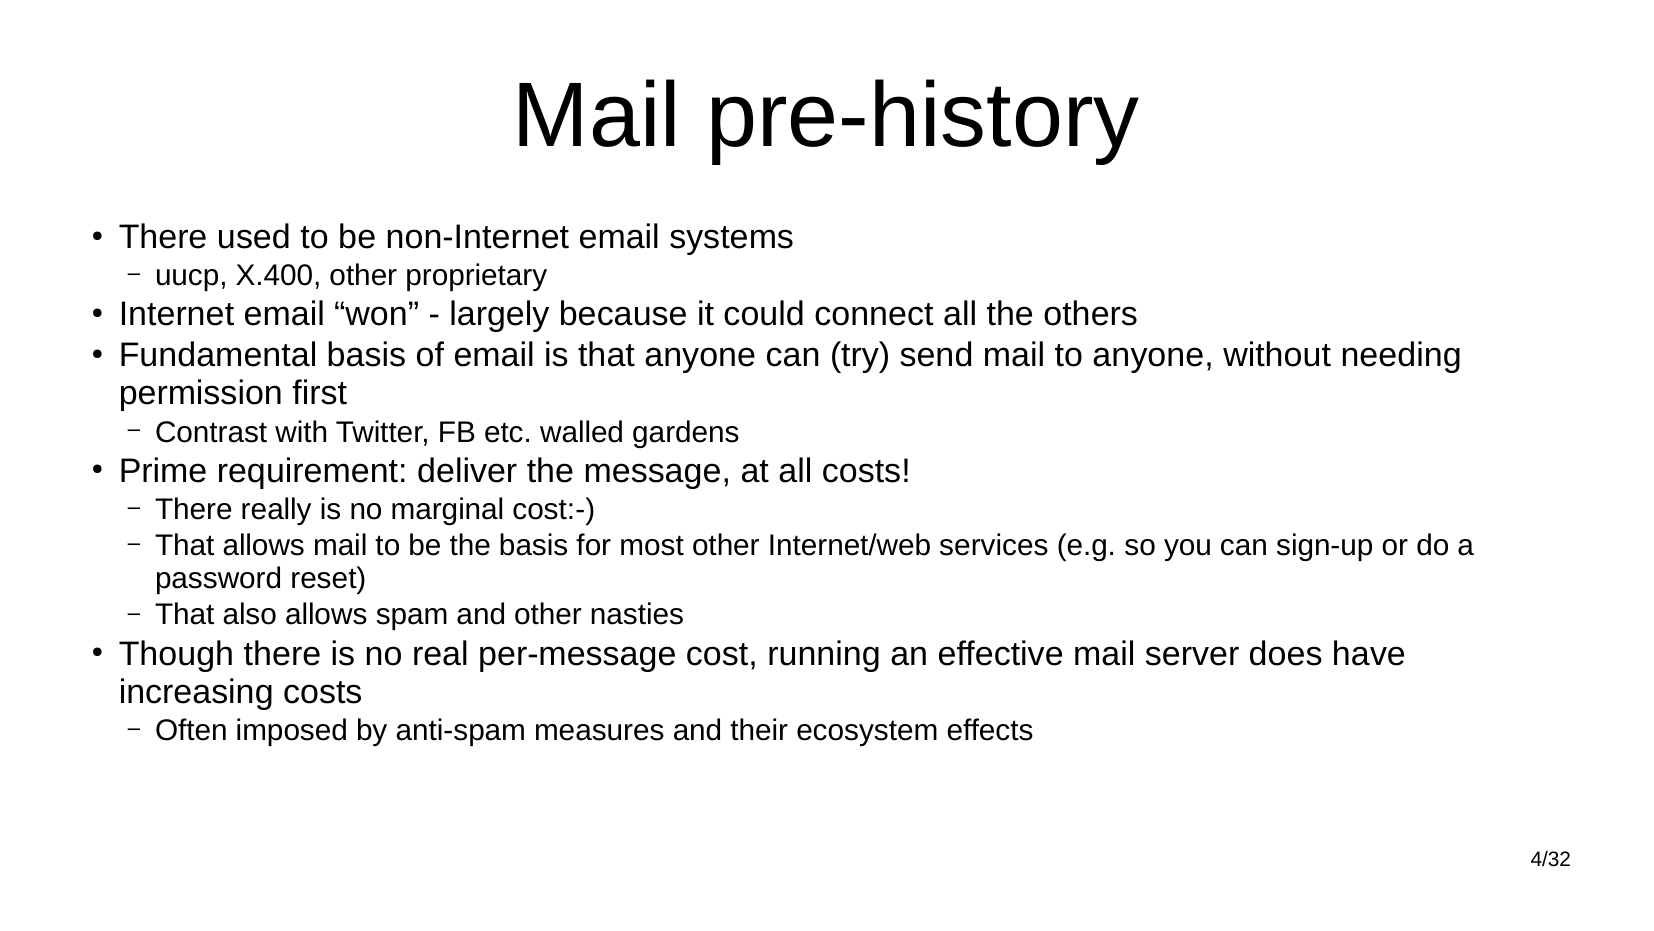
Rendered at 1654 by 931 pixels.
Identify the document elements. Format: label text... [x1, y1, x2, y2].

list There used to be non-Internet email systems uucp, X.400, other proprietary Internet email “won” - largely because it could connect all the others Fundamental basis of email is that anyone can (try) send mail to anyone, without needing permission first Contrast with Twitter, FB etc. walled gardens Prime requirement: deliver the message, at all costs! There really is no marginal cost:-) That allows mail to be the basis for most other Internet/web services (e.g. so you can sign-up or do a password reset) That also allows spam and other nasties Though there is no real per-message cost, running an effective mail server does have increasing costs Often imposed by anti-spam measures and their ecosystem effects [82, 217, 1571, 758]
title Mail pre-history [82, 37, 1571, 193]
